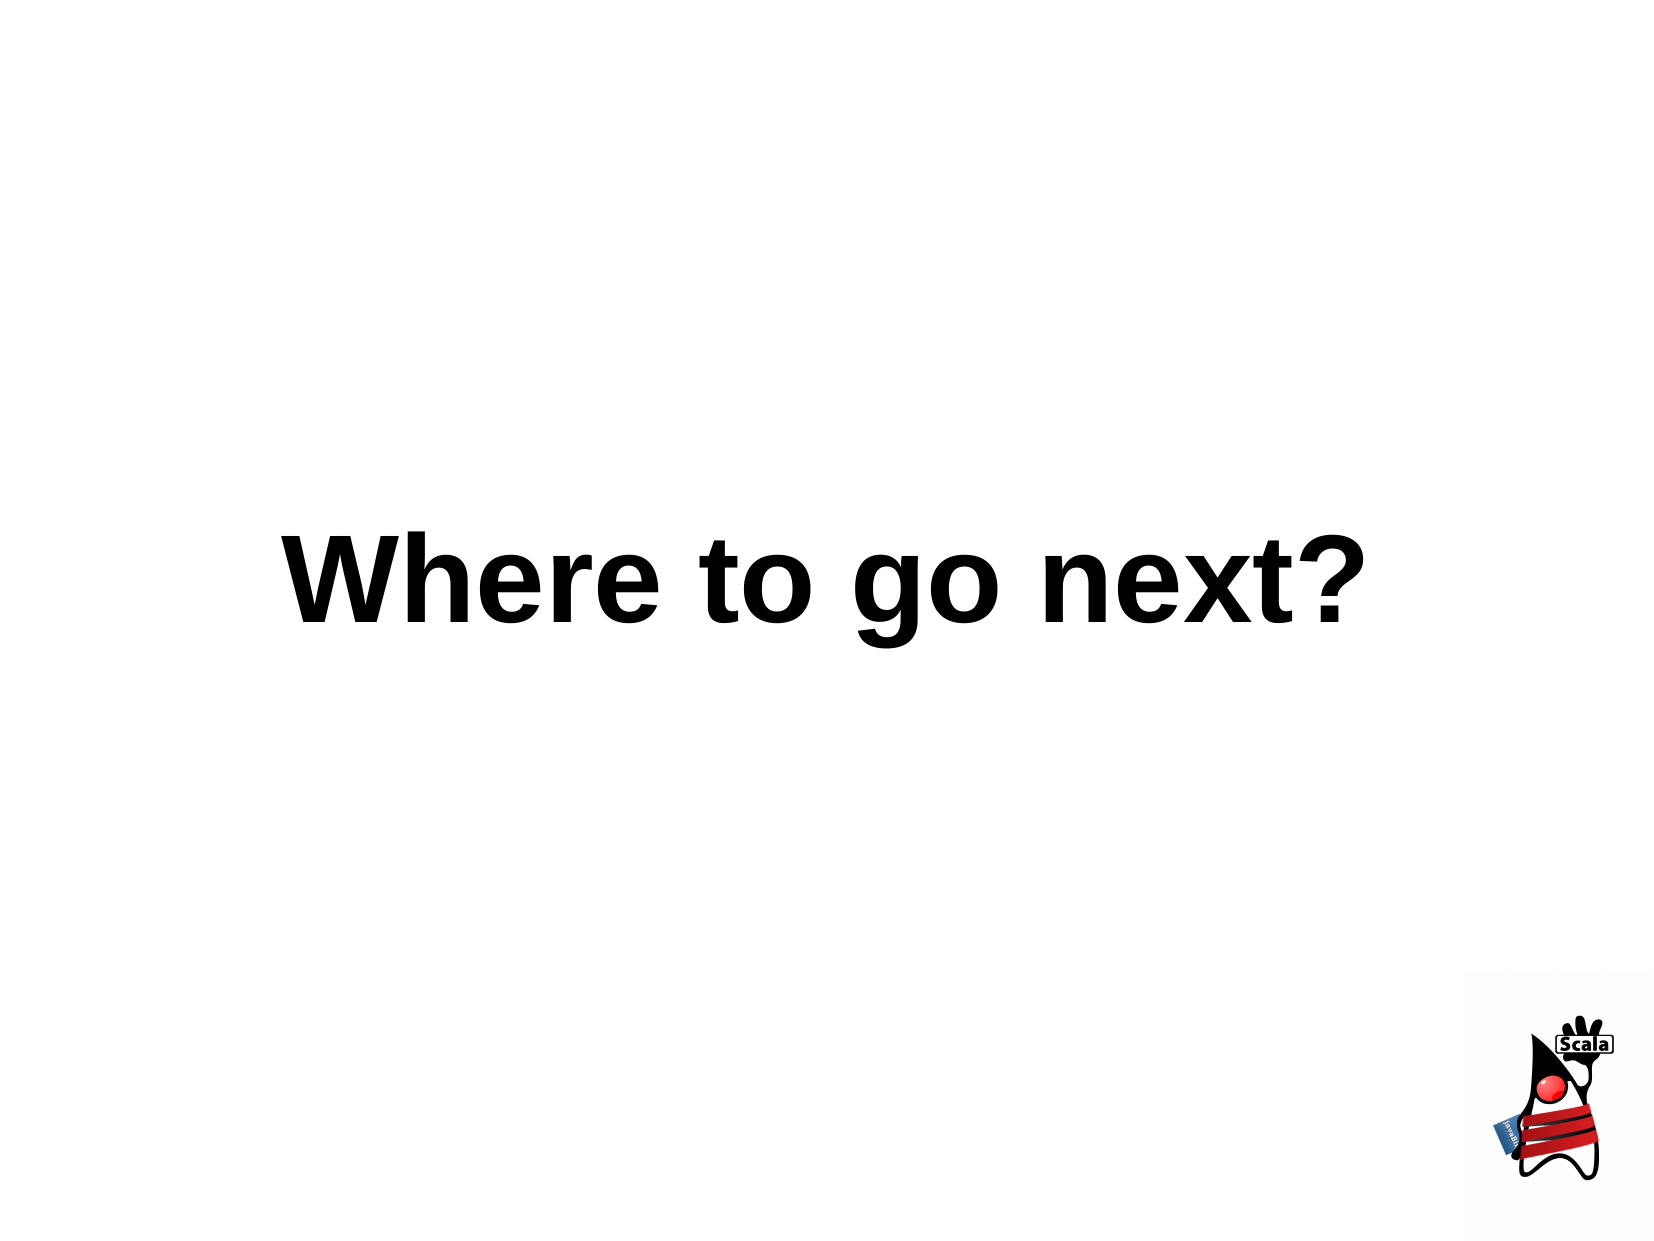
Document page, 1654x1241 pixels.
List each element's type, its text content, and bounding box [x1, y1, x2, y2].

picture [1462, 969, 1654, 1241]
subtitle Where to go next? [82, 56, 1571, 1102]
